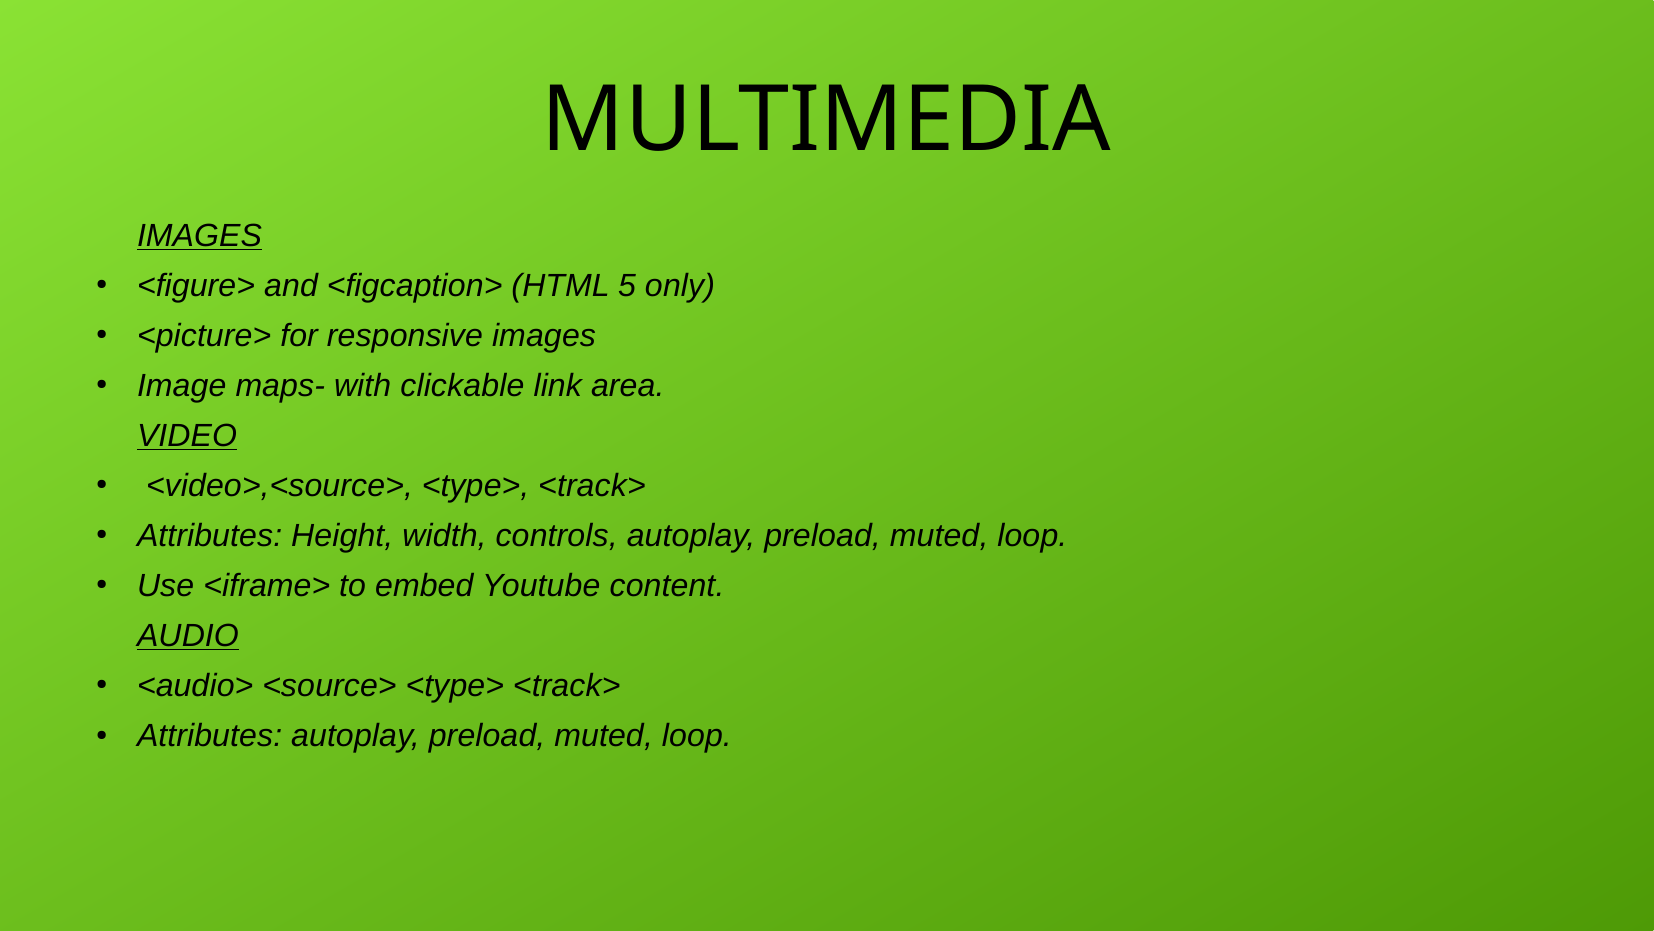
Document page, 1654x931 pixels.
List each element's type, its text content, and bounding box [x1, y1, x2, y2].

list IMAGES <figure> and <figcaption> (HTML 5 only) <picture> for responsive images Image maps- with clickable link area. VIDEO <video>,<source>, <type>, <track> Attributes: Height, width, controls, autoplay, preload, muted, loop. Use <iframe> to embed Youtube content. AUDIO <audio> <source> <type> <track> Attributes: autoplay, preload, muted, loop. [82, 217, 1571, 757]
title MULTIMEDIA [82, 15, 1571, 214]
